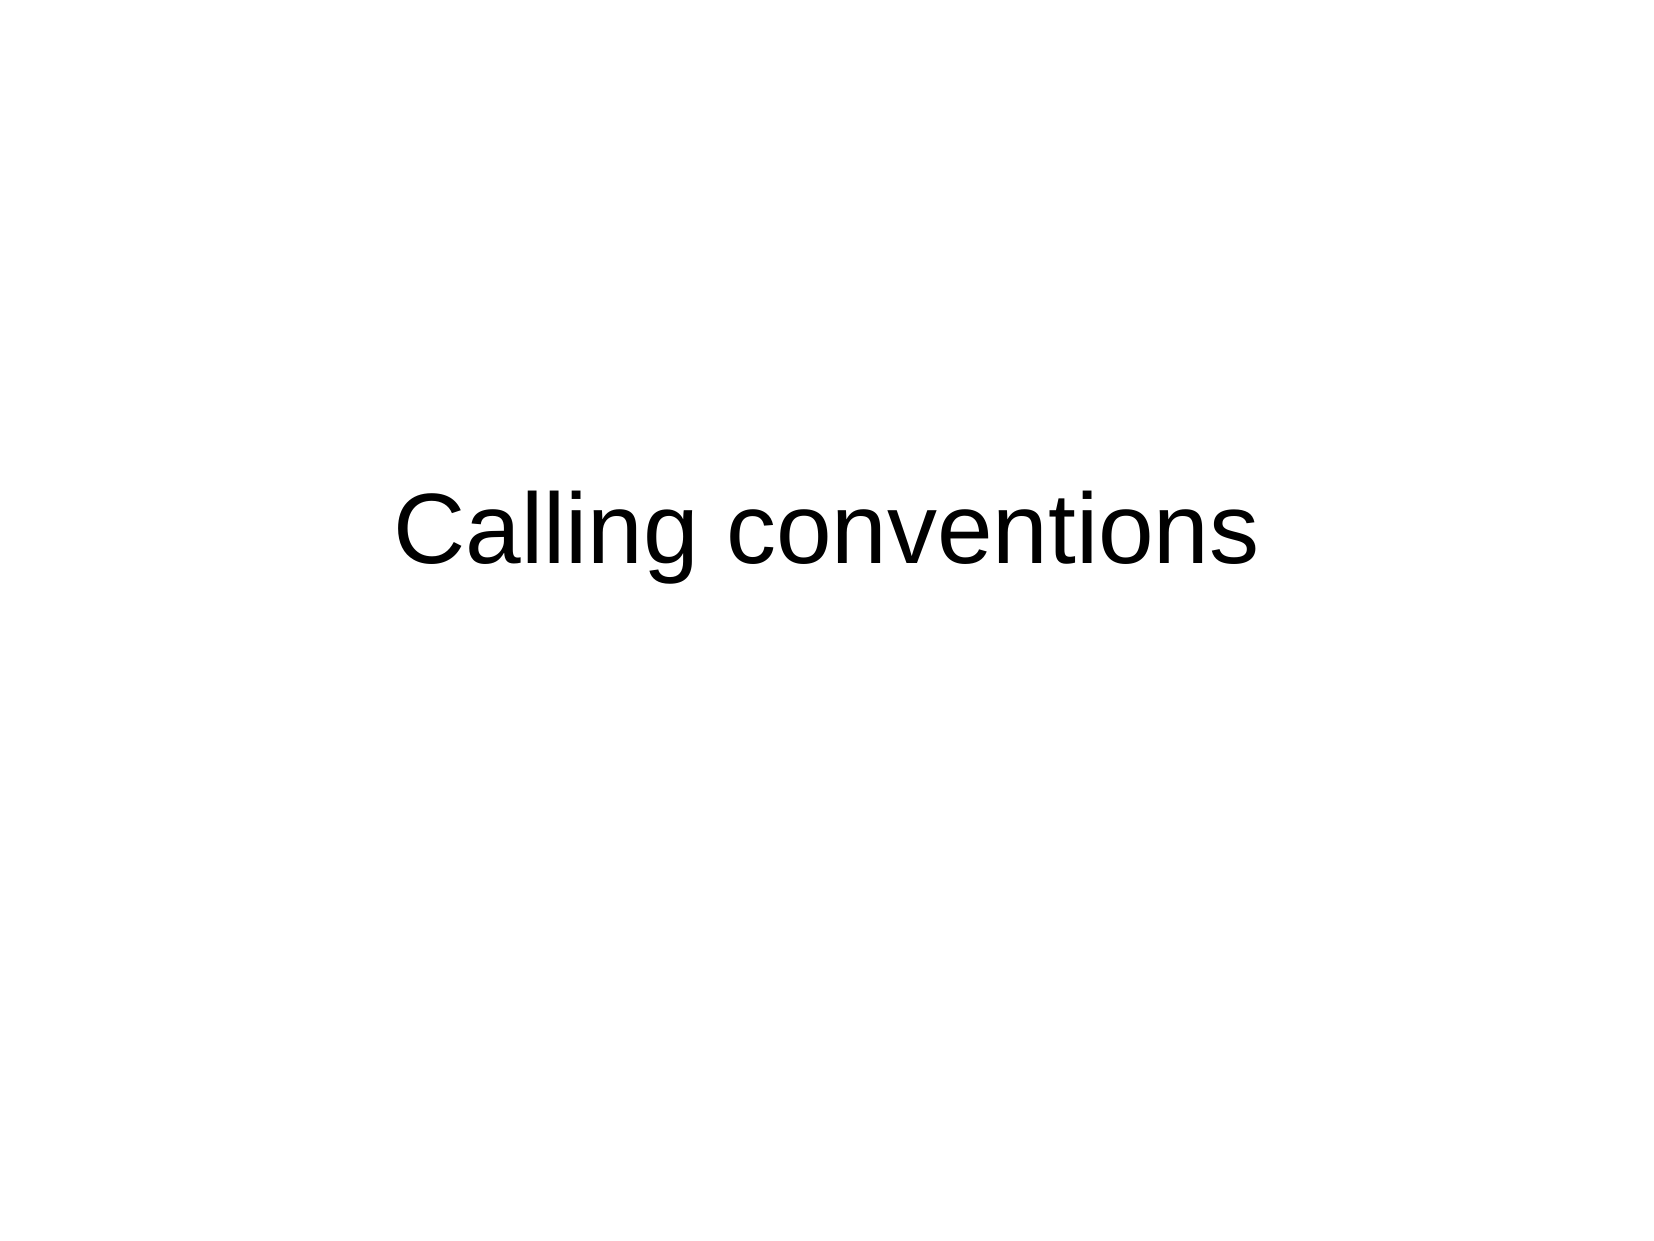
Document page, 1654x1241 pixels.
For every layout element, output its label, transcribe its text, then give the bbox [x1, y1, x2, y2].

subtitle Calling conventions [82, 49, 1571, 1010]
